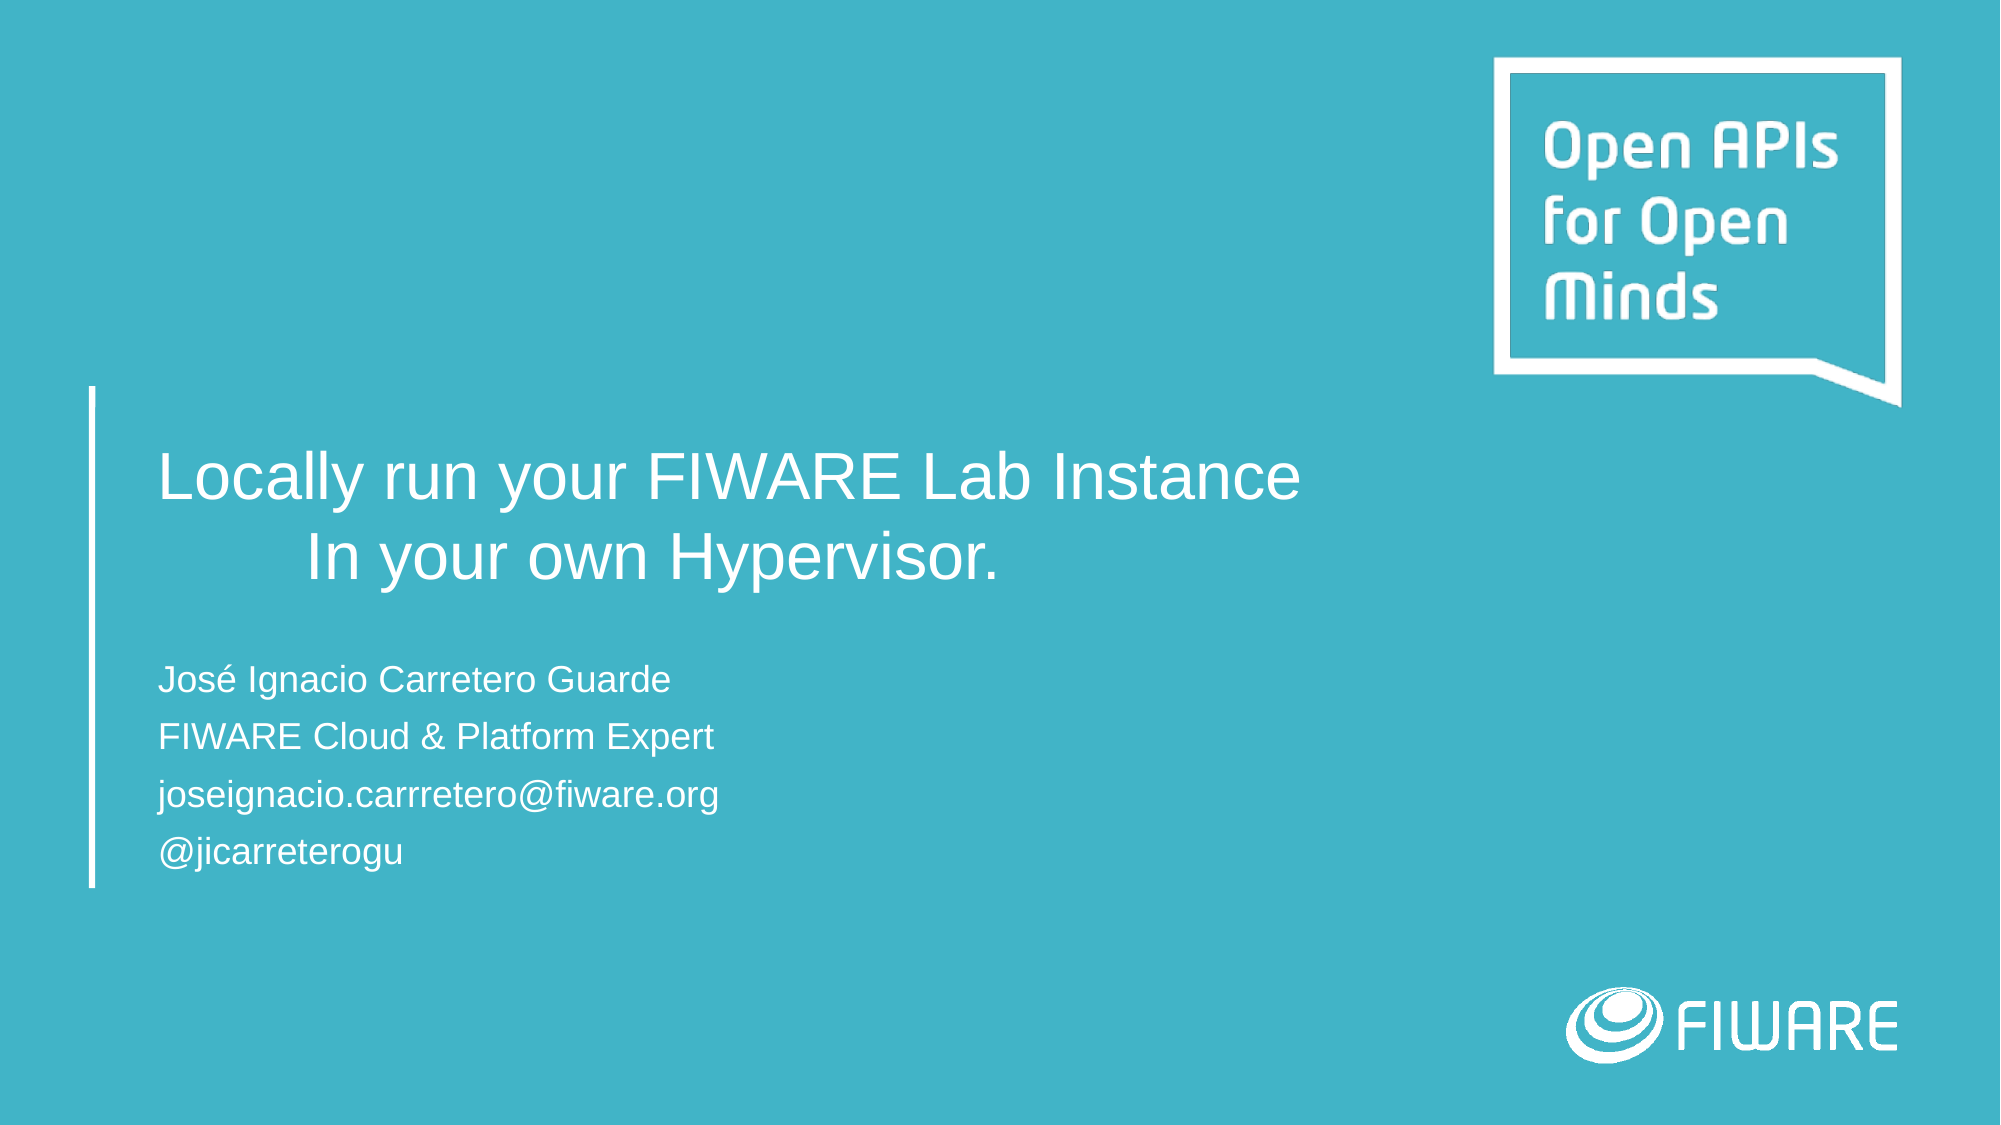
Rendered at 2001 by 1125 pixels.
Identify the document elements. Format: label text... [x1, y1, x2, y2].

picture [1548, 963, 1919, 1080]
title Locally run your FIWARE Lab Instance In your own Hypervisor. [142, 417, 1536, 559]
subtitle José Ignacio Carretero Guarde FIWARE Cloud & Platform Expert joseignacio.carrretero@fiware.org @jicarreterogu [142, 639, 1843, 842]
picture [1486, 49, 1919, 409]
